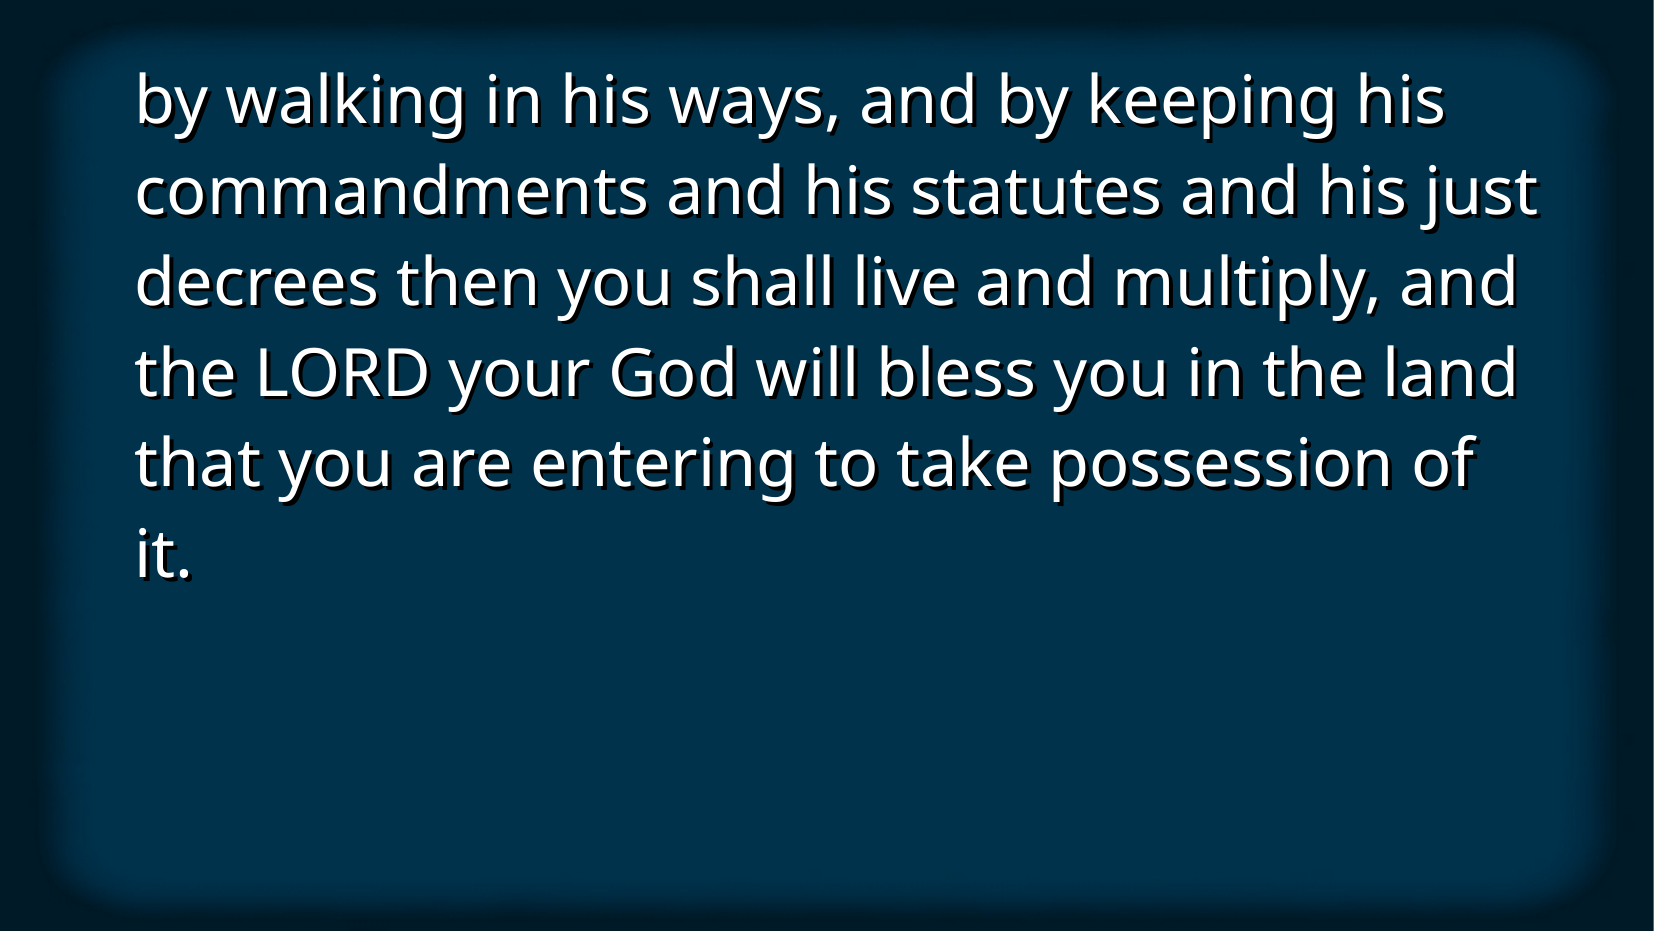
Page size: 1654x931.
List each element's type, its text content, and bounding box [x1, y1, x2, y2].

text_box by walking in his ways, and by keeping his commandments and his statutes and his just decrees then you shall live and multiply, and the LORD your God will bless you in the land that you are entering to take possession of it. [120, 45, 1561, 504]
picture [0, 0, 1654, 931]
